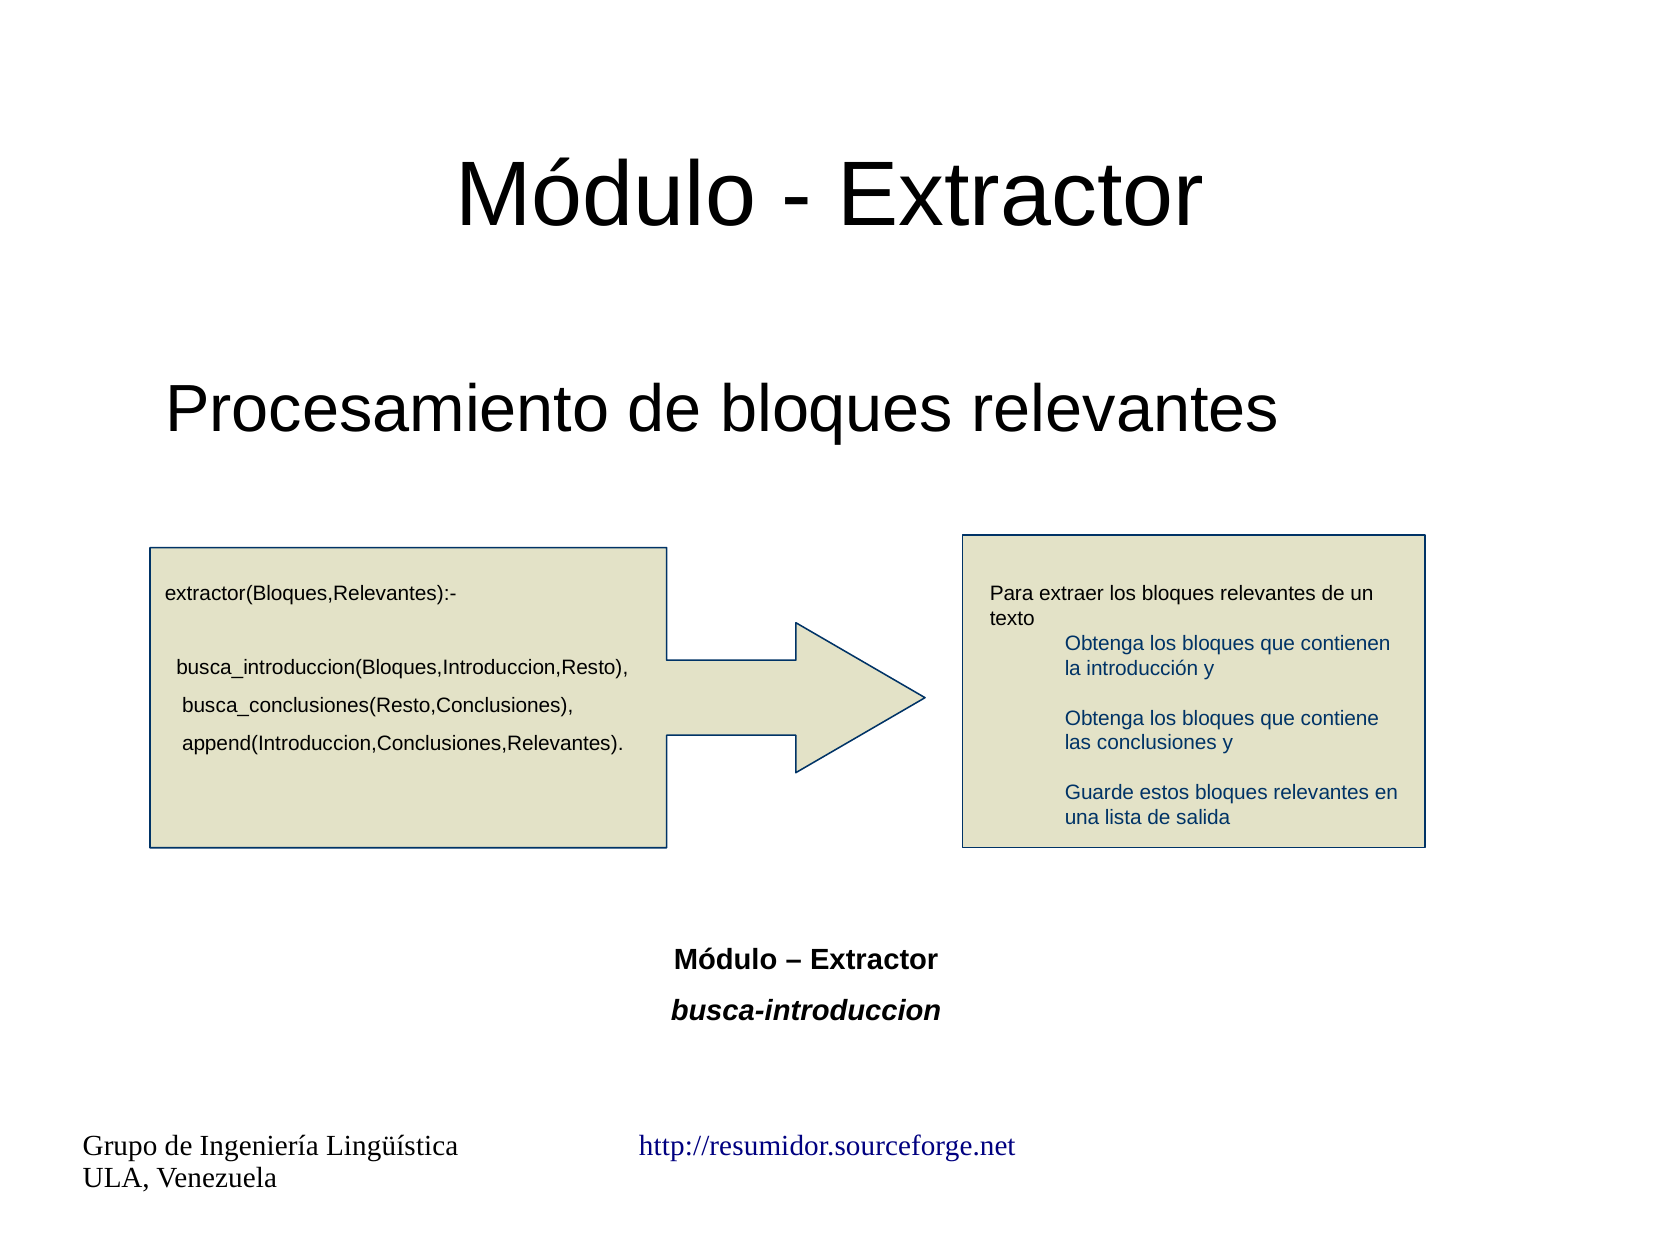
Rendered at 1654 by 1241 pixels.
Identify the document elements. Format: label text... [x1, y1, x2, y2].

text_box [688, 622, 926, 773]
title Módulo - Extractor [225, 99, 1436, 288]
list Procesamiento de bloques relevantes [132, 363, 1439, 1000]
text_box extractor(Bloques,Relevantes):- busca_introduccion(Bloques,Introduccion,Resto), busca_conclusiones(Resto,Conclusiones), append(Introduccion,Conclusiones,Relevantes). [150, 572, 688, 763]
text_box [150, 547, 667, 572]
text_box [962, 535, 1426, 848]
text_box [150, 763, 667, 848]
text_box Módulo – Extractor busca-introduccion [650, 935, 963, 1038]
text_box Para extraer los bloques relevantes de un texto Obtenga los bloques que contienen la introducción y Obtenga los bloques que contiene las conclusiones y Guarde estos bloques relevantes en una lista de salida [975, 572, 1426, 838]
